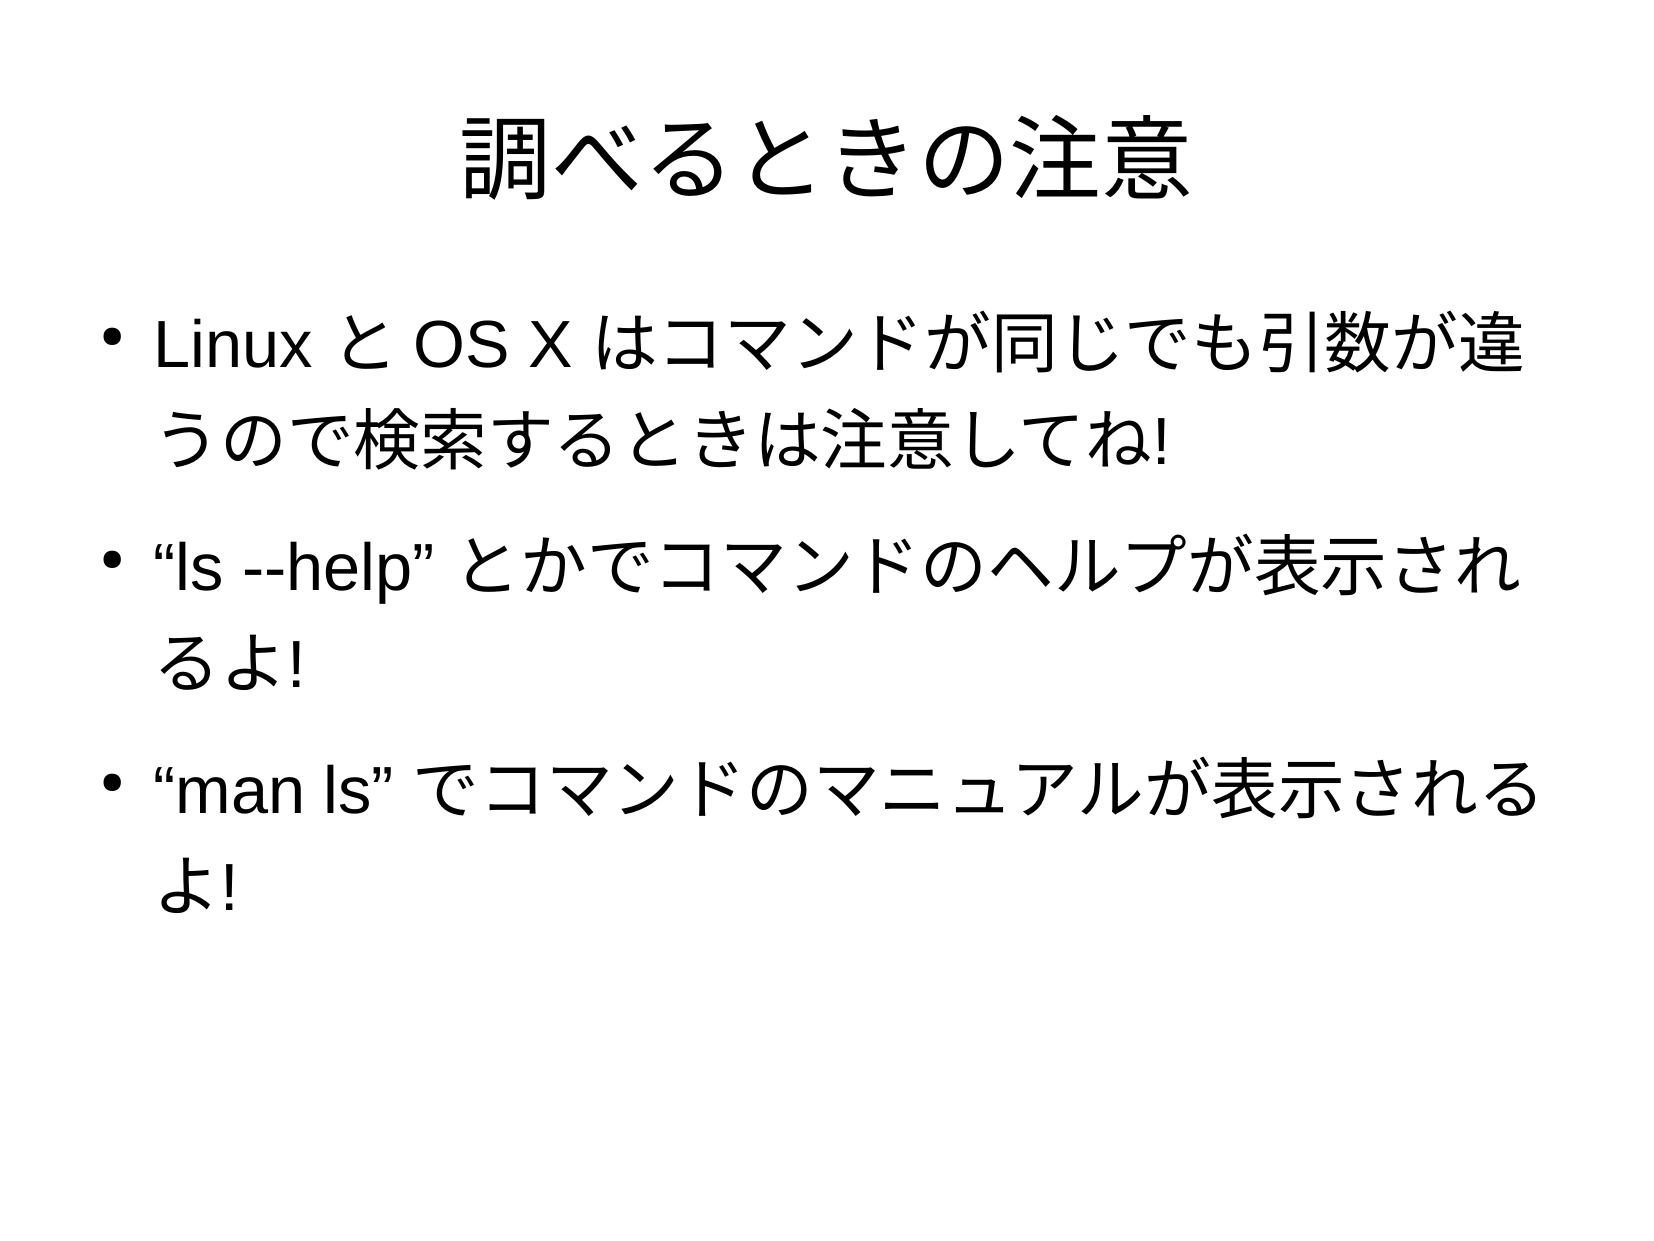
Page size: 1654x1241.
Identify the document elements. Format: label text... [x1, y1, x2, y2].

list Linux と OS X はコマンドが同じでも引数が違うので検索するときは注意してね! “ls --help” とかでコマンドのヘルプが表示されるよ! “man ls” でコマンドのマニュアルが表示されるよ! [82, 290, 1571, 1010]
title 調べるときの注意 [82, 49, 1571, 257]
